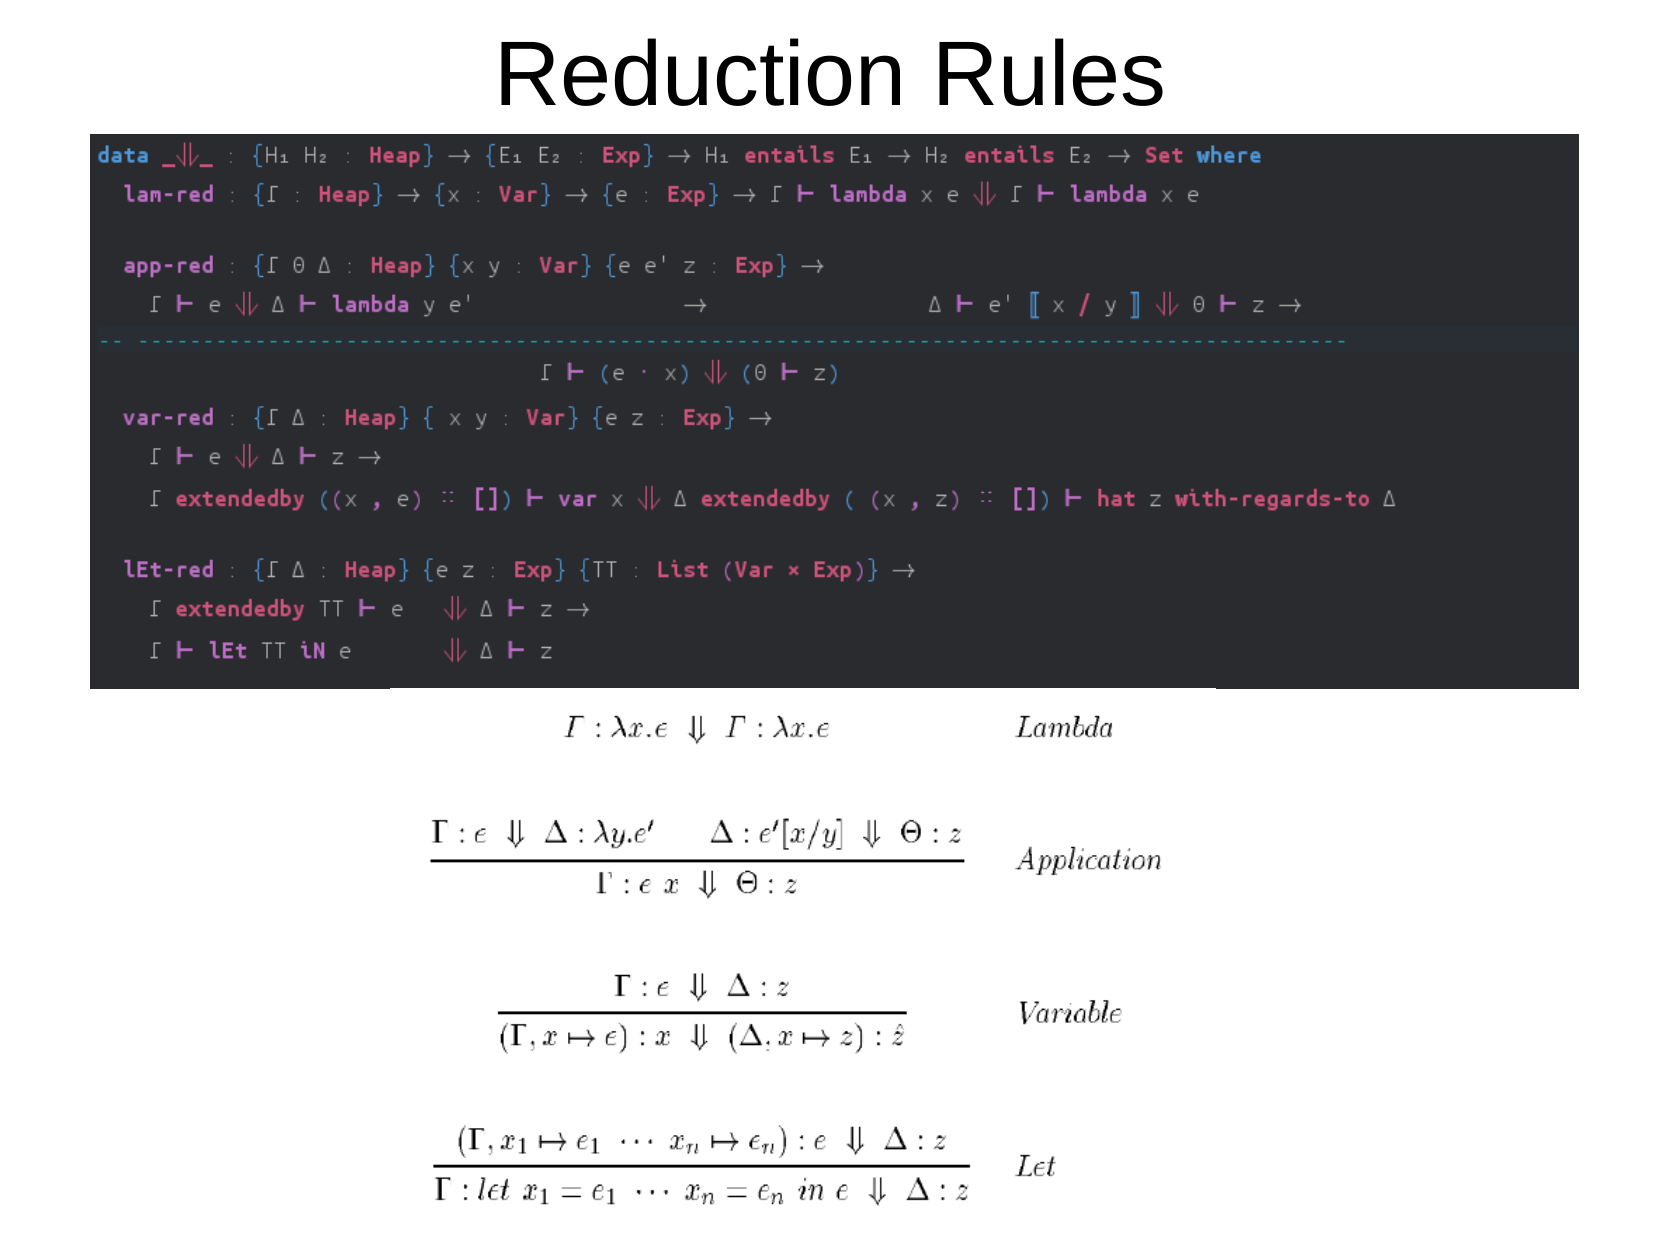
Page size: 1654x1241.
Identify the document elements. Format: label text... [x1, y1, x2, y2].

picture [90, 134, 1579, 1241]
title Reduction Rules [86, 0, 1576, 178]
